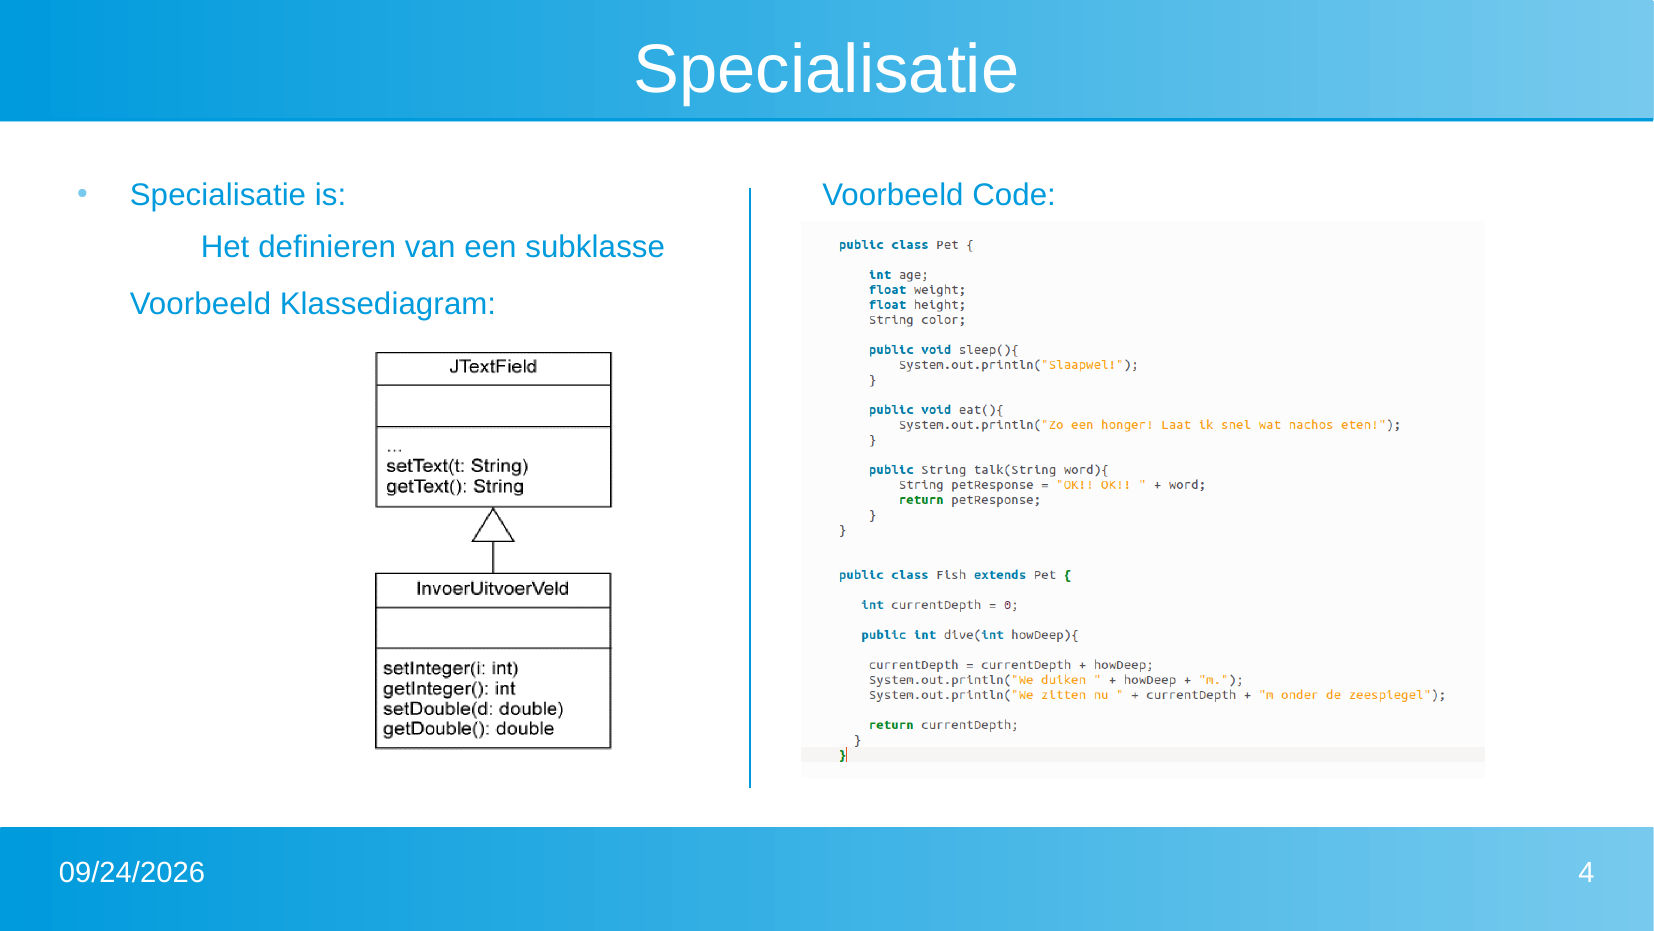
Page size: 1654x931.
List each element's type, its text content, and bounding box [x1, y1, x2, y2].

picture [801, 221, 1485, 778]
title Specialisatie [59, 29, 1595, 108]
list Specialisatie is: Voorbeeld Code: Het definieren van een subklasse Voorbeeld Klassediagram: [59, 177, 1595, 768]
picture [332, 337, 657, 768]
